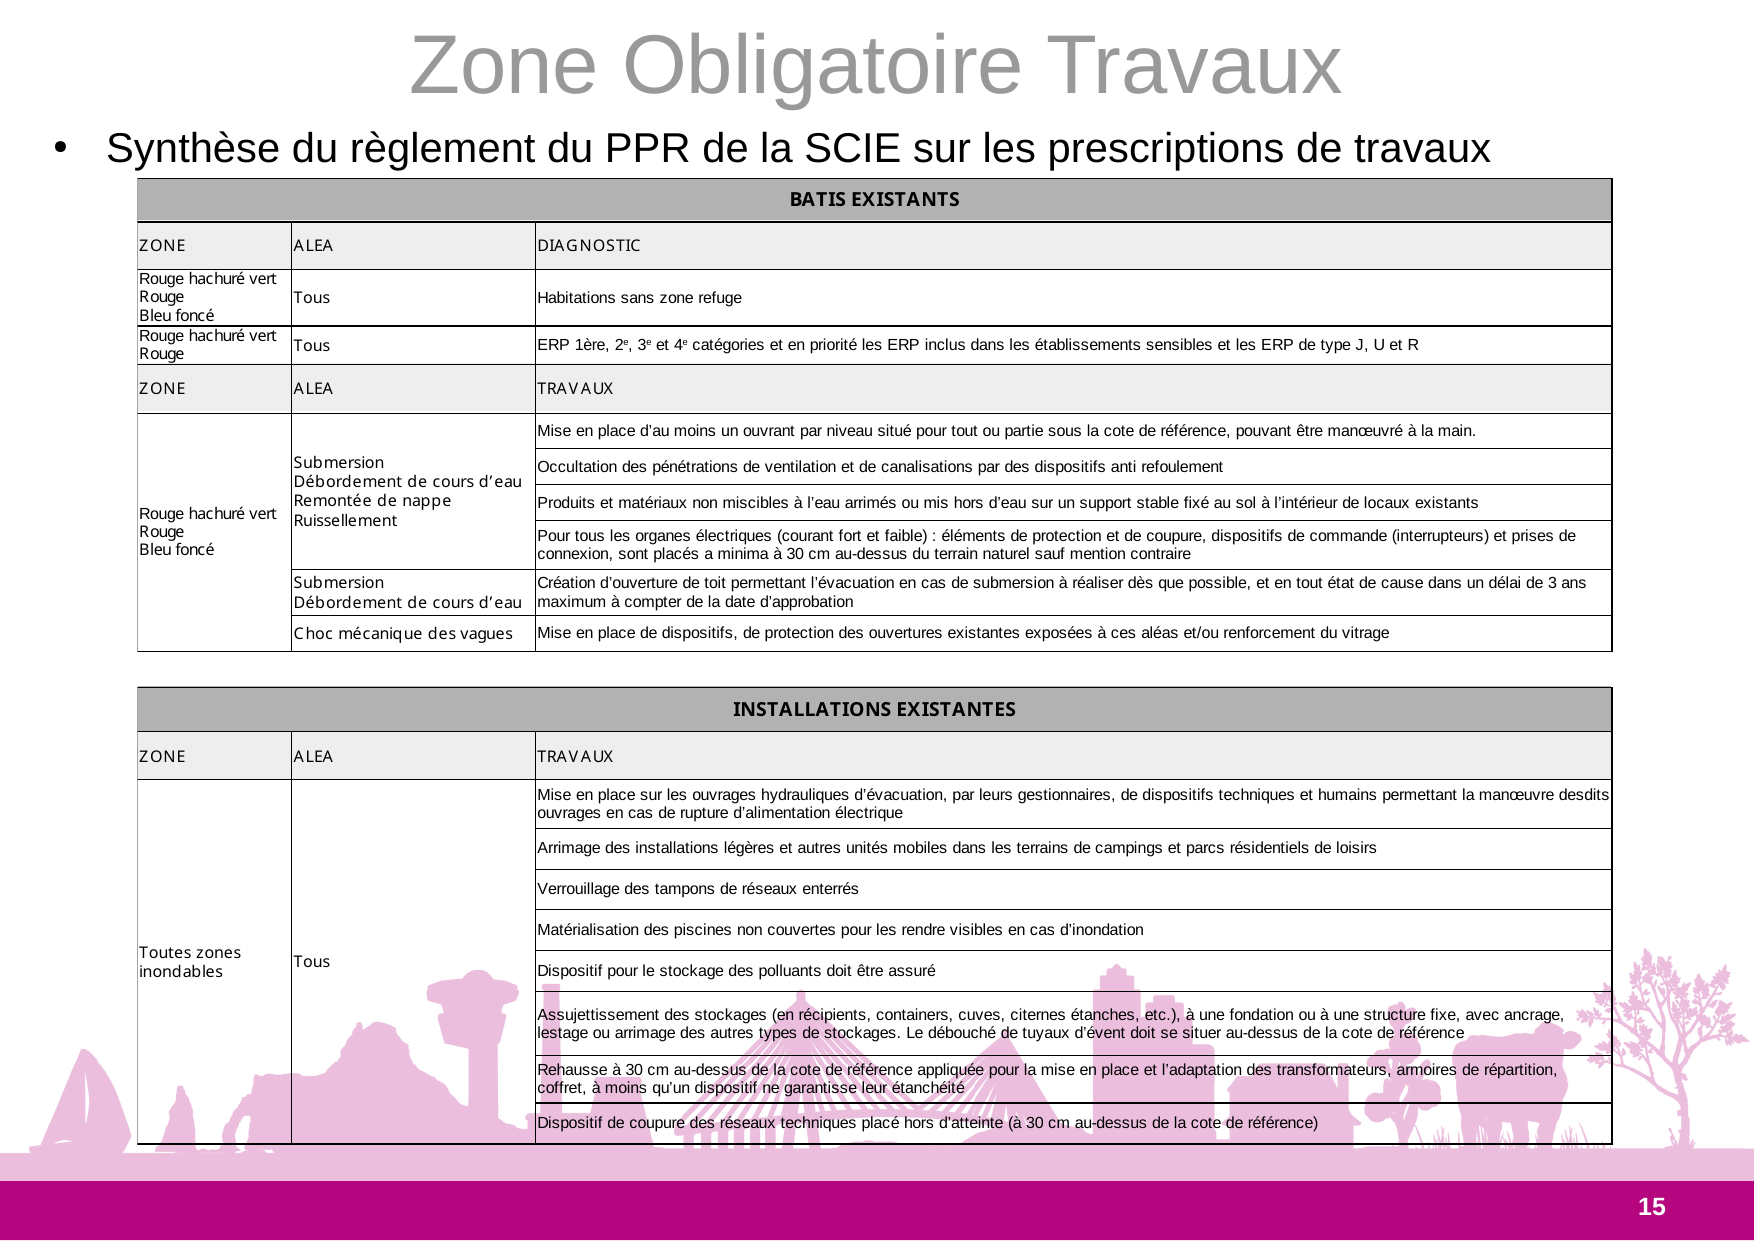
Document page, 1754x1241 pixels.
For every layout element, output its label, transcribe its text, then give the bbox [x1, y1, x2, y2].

picture [137, 178, 1614, 1146]
list Synthèse du règlement du PPR de la SCIE sur les prescriptions de travaux [35, 124, 1614, 945]
title Zone Obligatoire Travaux [87, 0, 1667, 130]
